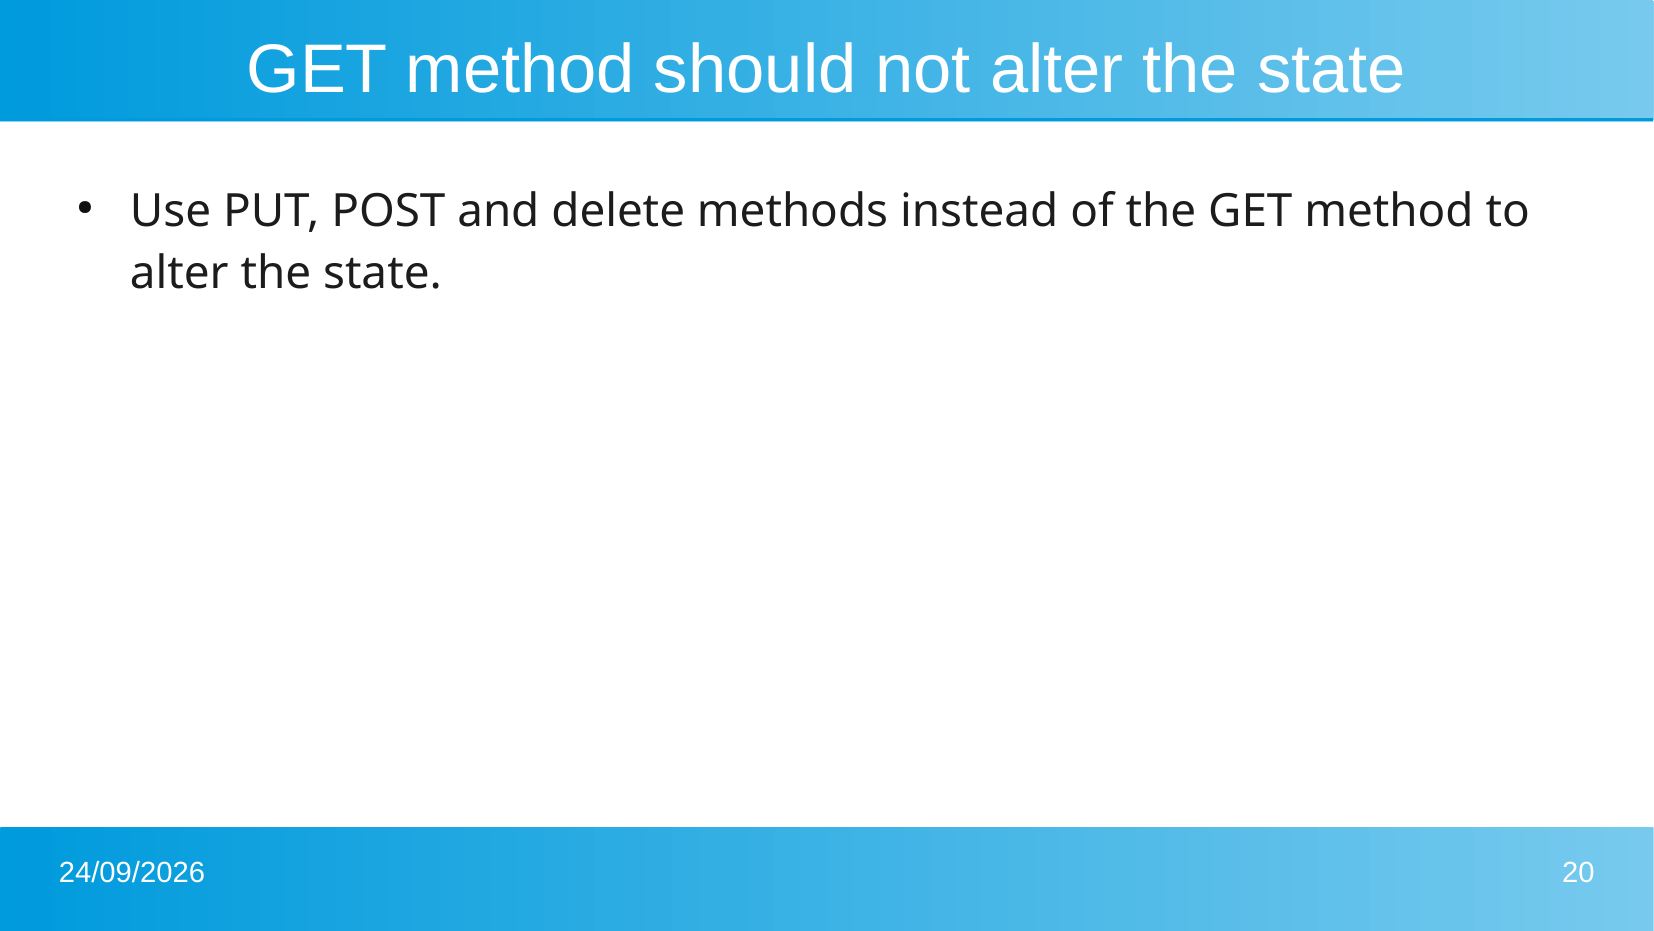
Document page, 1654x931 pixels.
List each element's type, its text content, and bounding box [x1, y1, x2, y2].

title GET method should not alter the state [59, 29, 1595, 108]
list Use PUT, POST and delete methods instead of the GET method to alter the state. [59, 177, 1595, 768]
